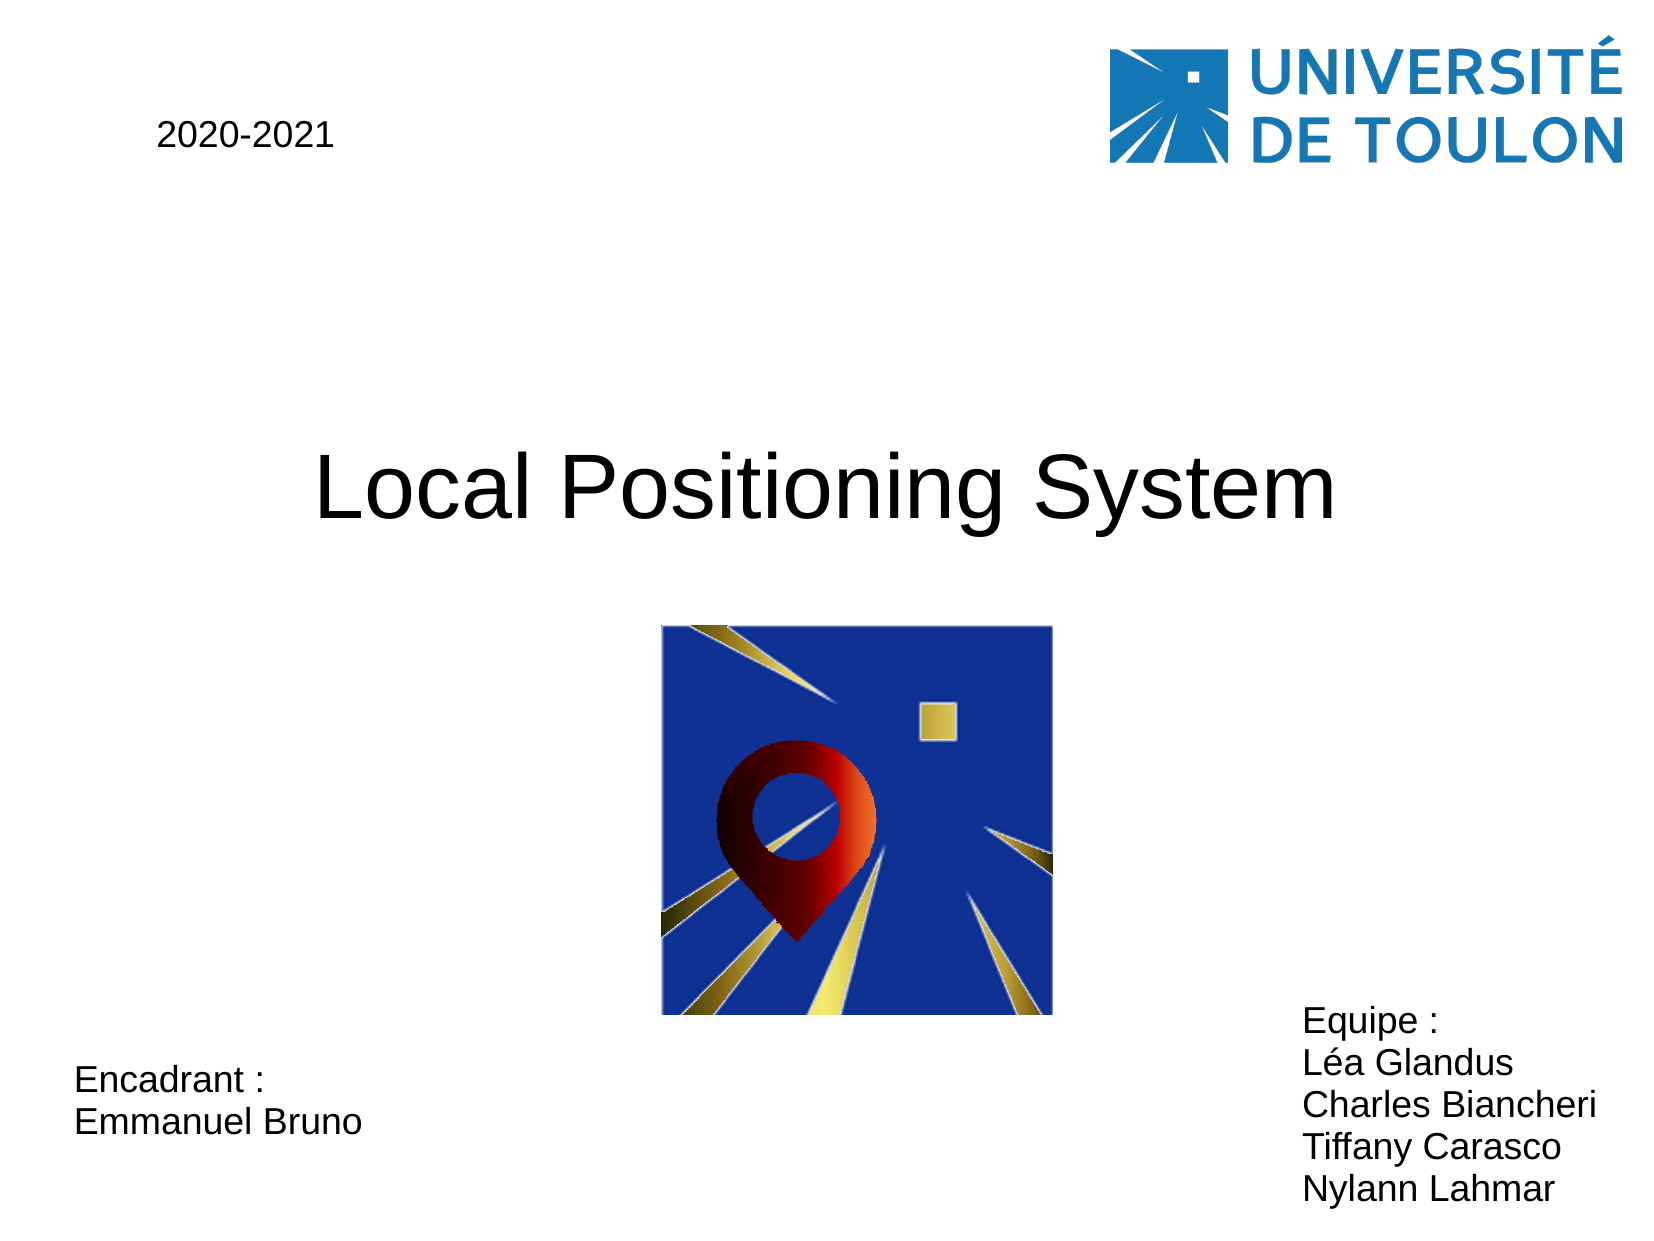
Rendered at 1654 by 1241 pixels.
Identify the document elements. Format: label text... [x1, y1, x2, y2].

text_box Encadrant : Emmanuel Bruno [59, 1051, 402, 1158]
text_box Equipe : Léa Glandus Charles Biancheri Tiffany Carasco Nylann Lahmar [1287, 992, 1654, 1217]
picture [661, 625, 1053, 1015]
title Local Positioning System [82, 383, 1571, 591]
text_box 2020-2021 [141, 106, 367, 164]
picture [1110, 35, 1622, 163]
